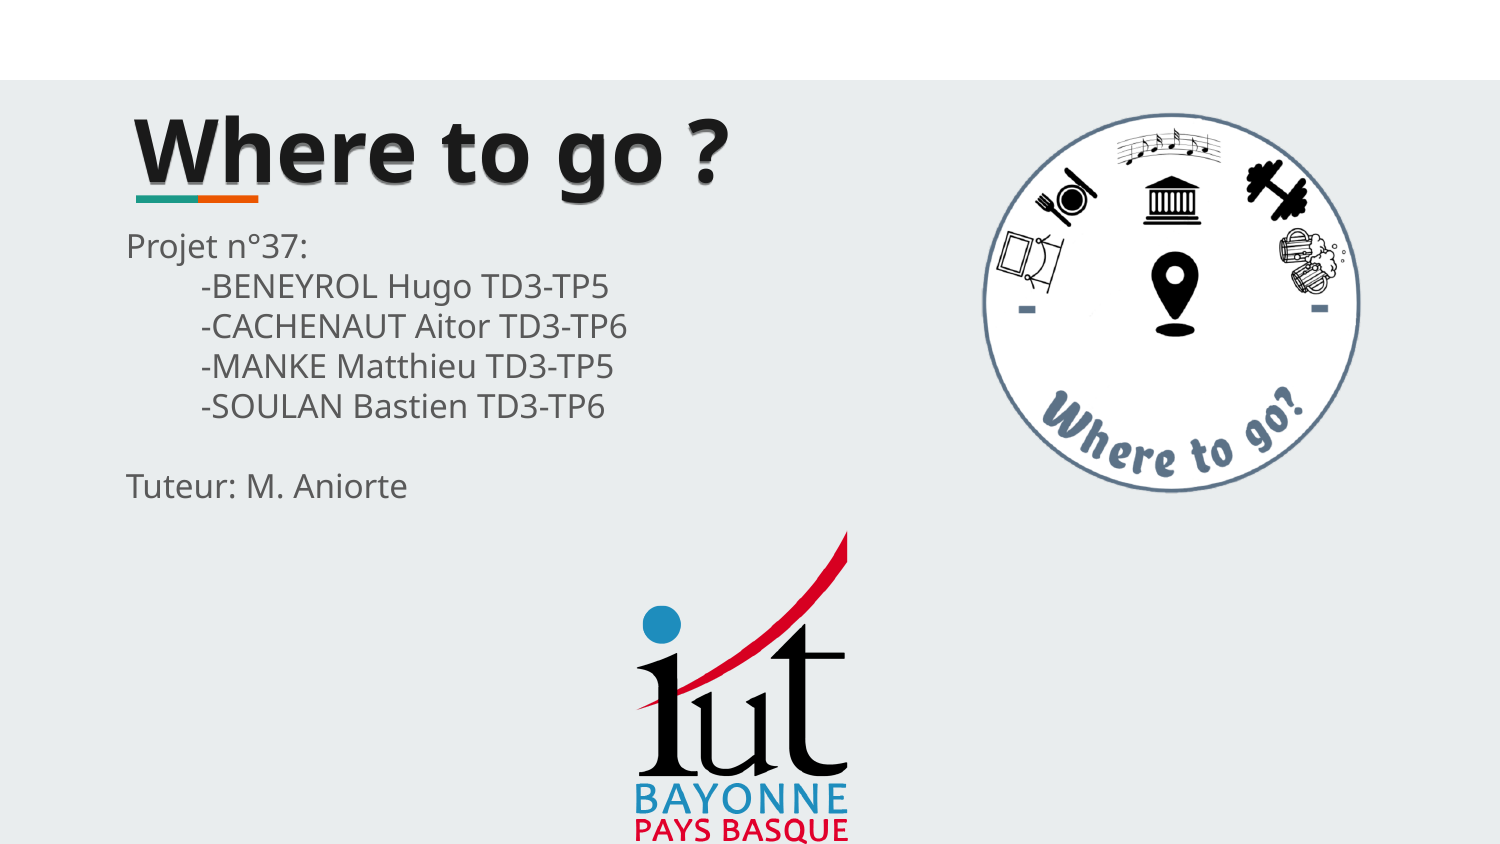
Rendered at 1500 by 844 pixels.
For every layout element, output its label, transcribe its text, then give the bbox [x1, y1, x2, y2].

title Where to go ? [119, 80, 1381, 196]
subtitle Projet n°37: -BENEYROL Hugo TD3-TP5 -CACHENAUT Aitor TD3-TP6 -MANKE Matthieu TD3-TP5 -SOULAN Bastien TD3-TP6 Tuteur: M. Aniorte [110, 210, 1372, 780]
picture [635, 530, 848, 844]
picture [972, 112, 1372, 495]
